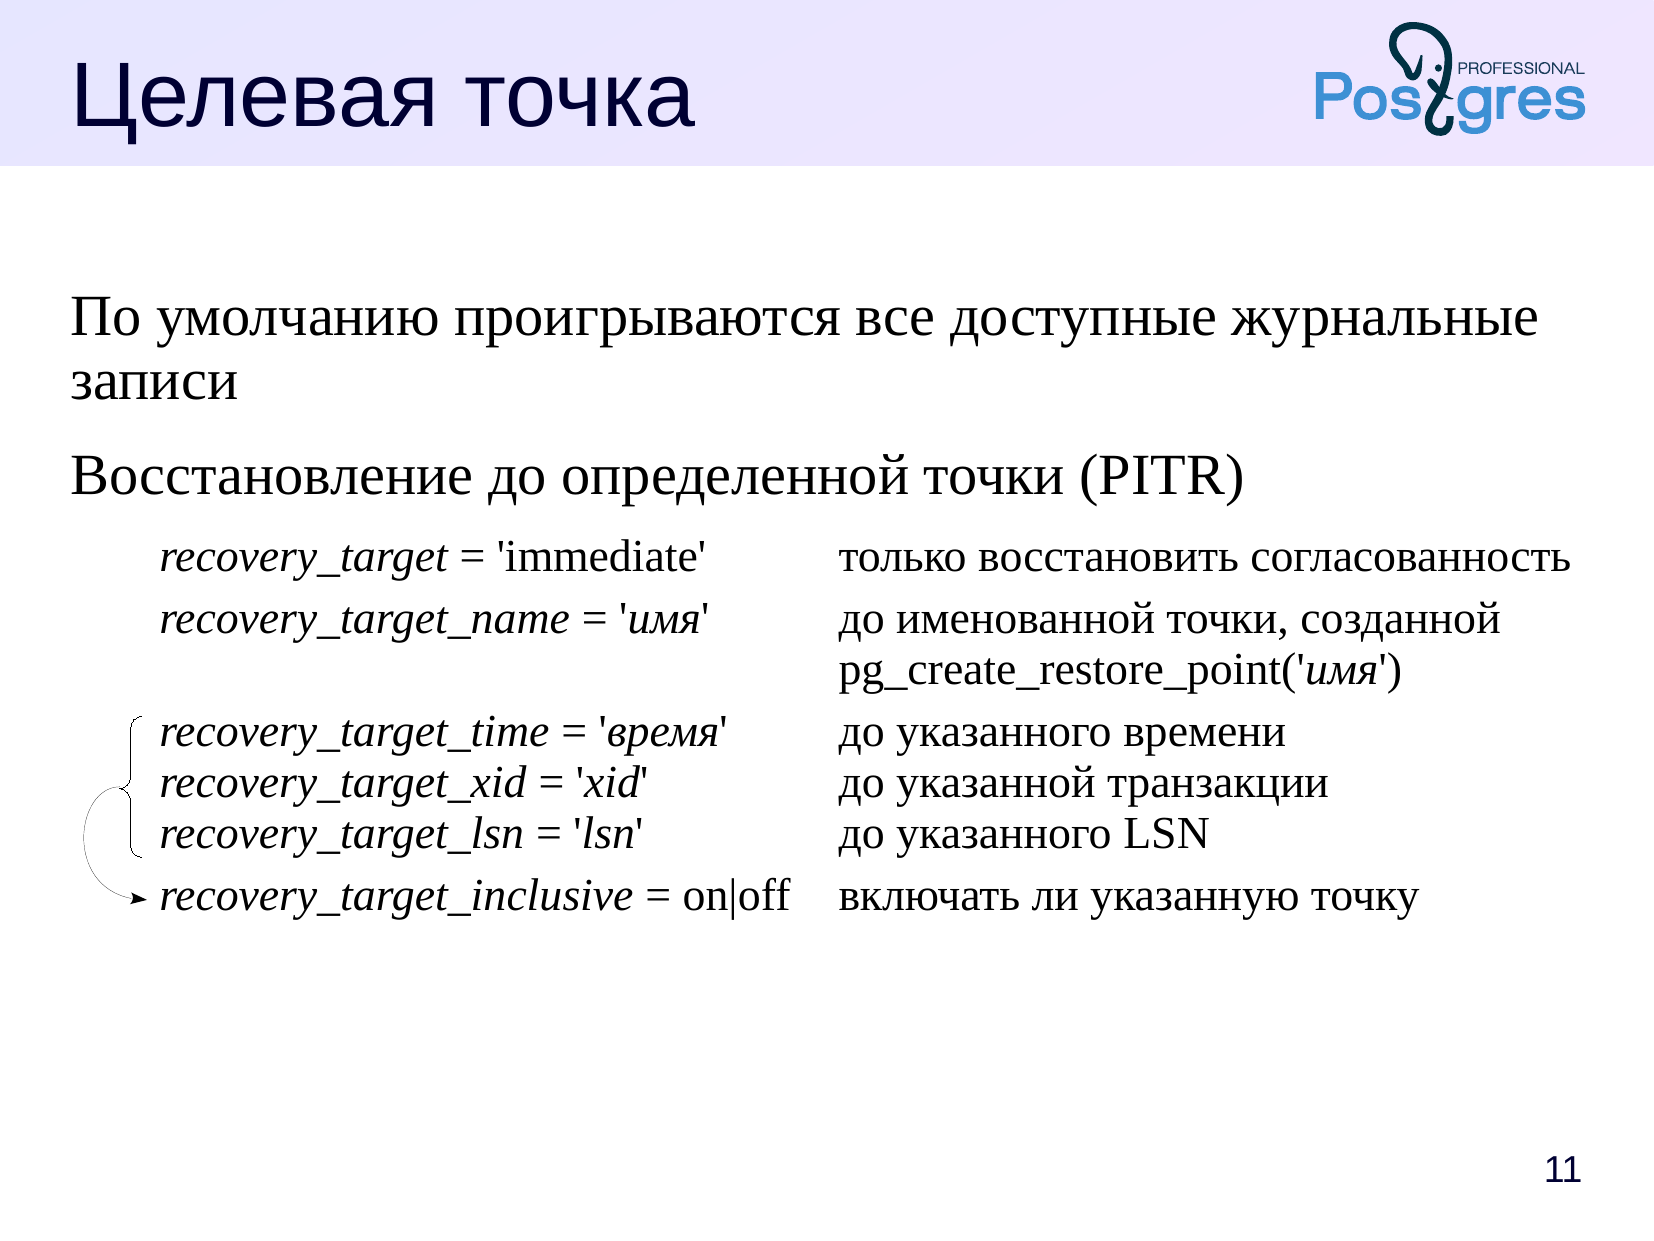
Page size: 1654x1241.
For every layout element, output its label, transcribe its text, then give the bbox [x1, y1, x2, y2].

title Целевая точка [70, 43, 1241, 147]
list По умолчанию проигрываются все доступные журнальные записи Восстановление до определенной точки (PITR) recovery_target = 'immediate' только восстановить согласованность recovery_target_name = 'имя' до именованной точки, созданной pg_create_restore_point('имя') recovery_target_time = 'время' до указанного времени recovery_target_xid = 'xid' до указанной транзакции recovery_target_lsn = 'lsn' до указанного LSN recovery_target_inclusive = on|off включать ли указанную точку [70, 283, 1583, 1134]
